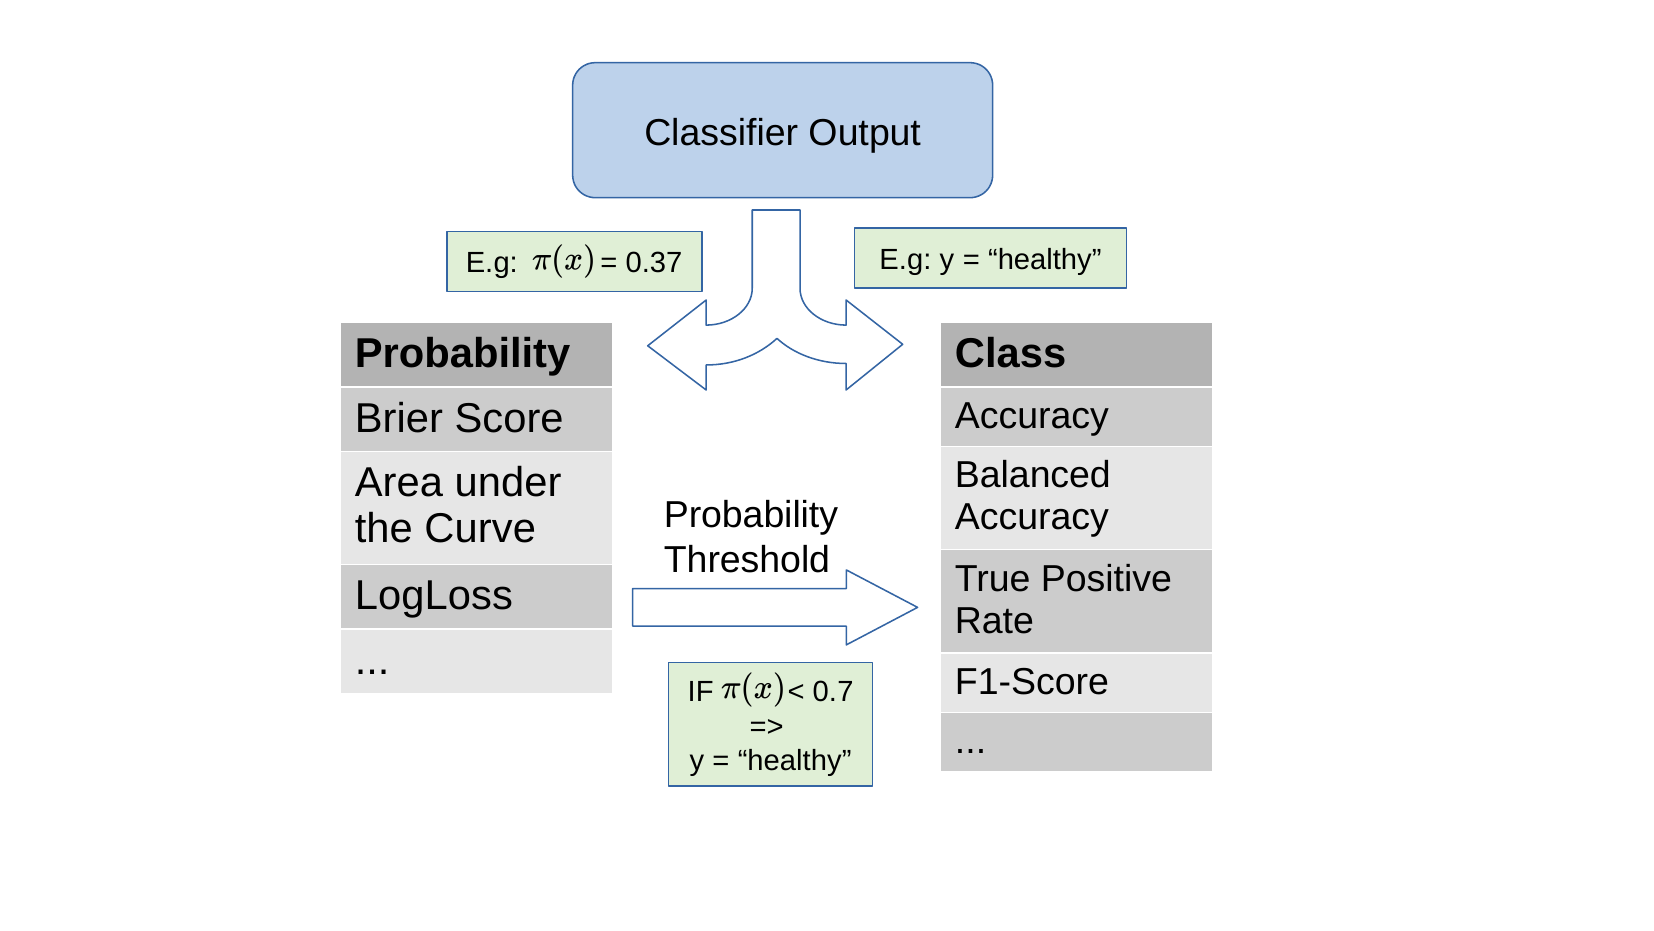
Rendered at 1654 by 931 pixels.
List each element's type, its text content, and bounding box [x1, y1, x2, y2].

table_cell F1-Score [941, 654, 1212, 712]
picture [532, 242, 596, 281]
text_box [647, 210, 903, 391]
table_cell LogLoss [341, 565, 612, 628]
text_box Classifier Output [572, 62, 993, 198]
text_box Probability Threshold [648, 482, 883, 598]
picture [721, 670, 786, 710]
table_header Probability [341, 323, 612, 386]
table_cell Balanced Accuracy [941, 447, 1212, 549]
table_cell ... [941, 713, 1212, 771]
table_header Class [941, 323, 1212, 386]
table_cell Brier Score [341, 388, 612, 451]
table_cell True Positive Rate [941, 550, 1212, 652]
table_cell Accuracy [941, 388, 1212, 446]
text_box [632, 588, 918, 645]
text_box IF < 0.7 => y = “healthy” [669, 663, 873, 786]
text_box E.g: = 0.37 [447, 231, 702, 291]
text_box E.g: y = “healthy” [855, 228, 1127, 288]
table_cell ... [341, 630, 612, 693]
table_cell Area under the Curve [341, 452, 612, 564]
